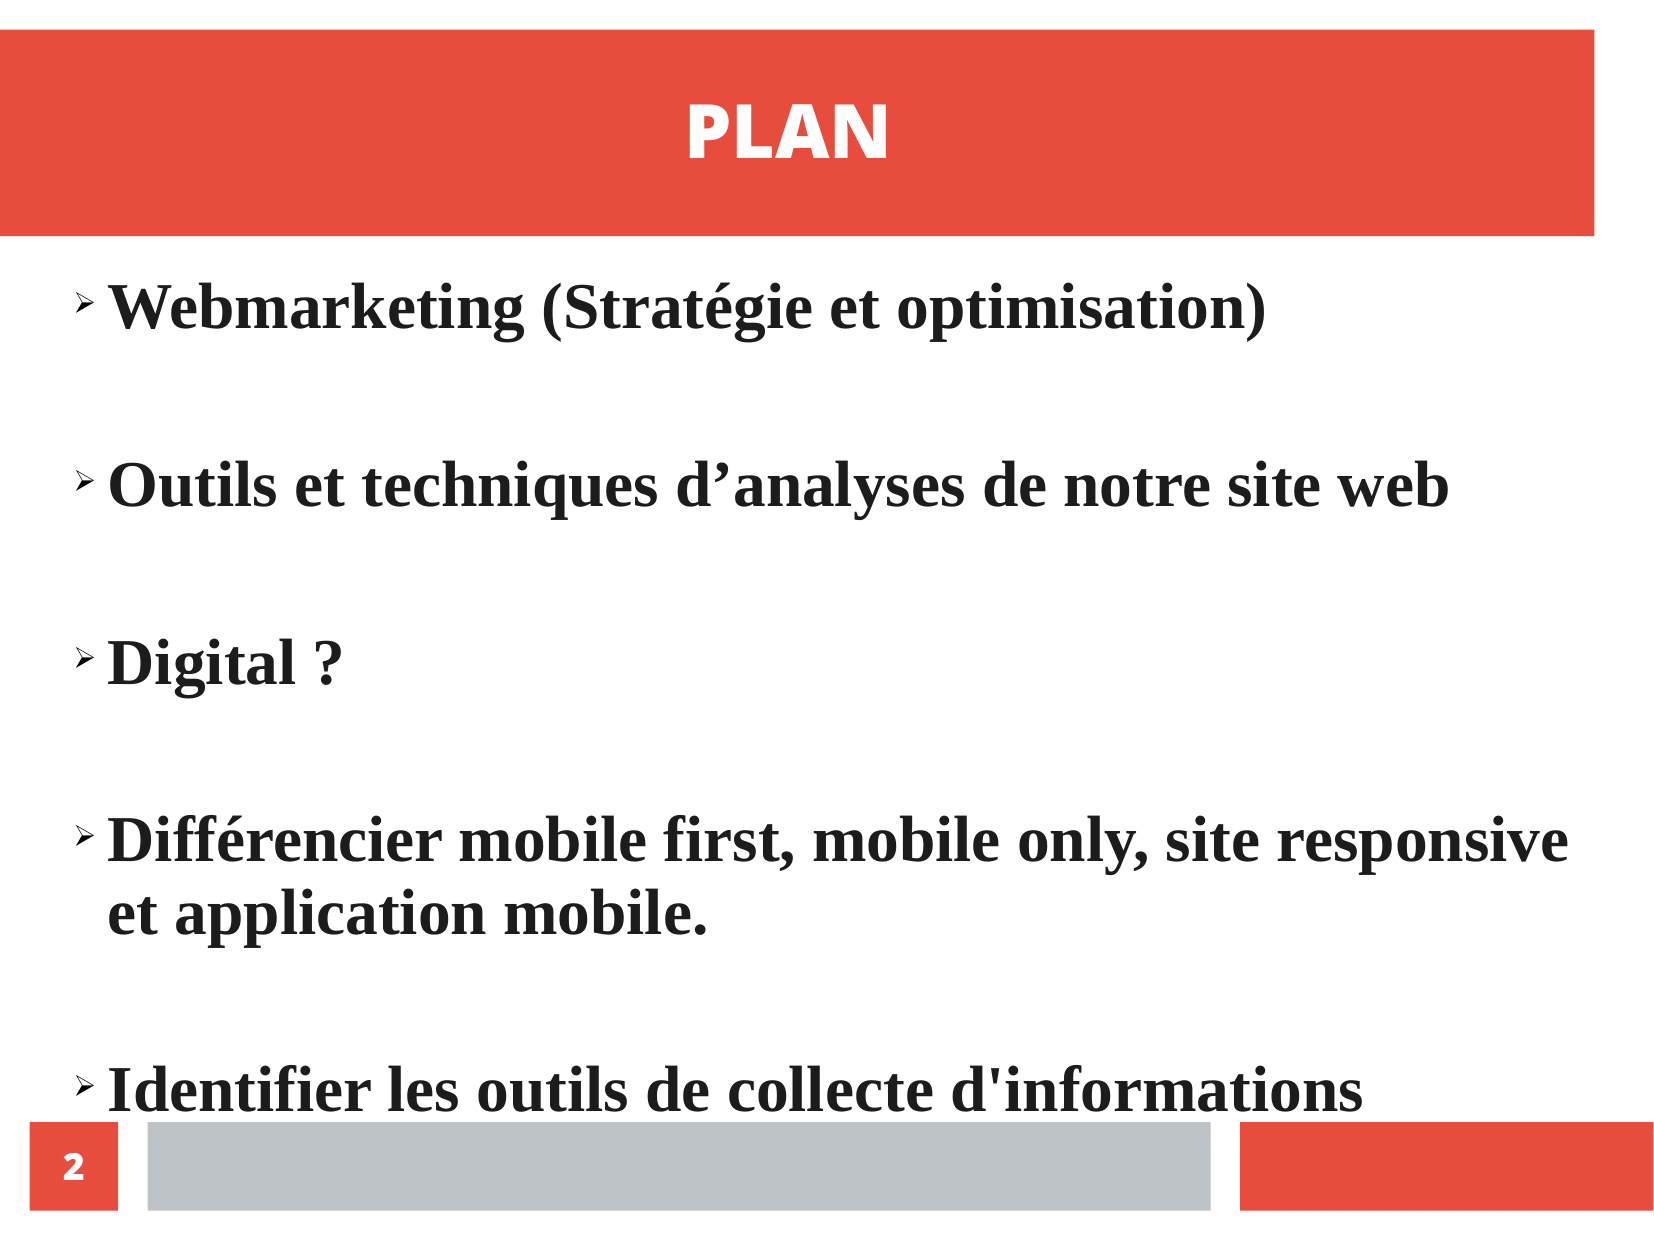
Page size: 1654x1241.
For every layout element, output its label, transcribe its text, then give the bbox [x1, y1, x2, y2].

list Webmarketing (Stratégie et optimisation) Outils et techniques d’analyses de notre site web Digital ? Différencier mobile first, mobile only, site responsive et application mobile. Identifier les outils de collecte d'informations [73, 270, 1580, 1132]
title PLAN [684, 47, 914, 181]
